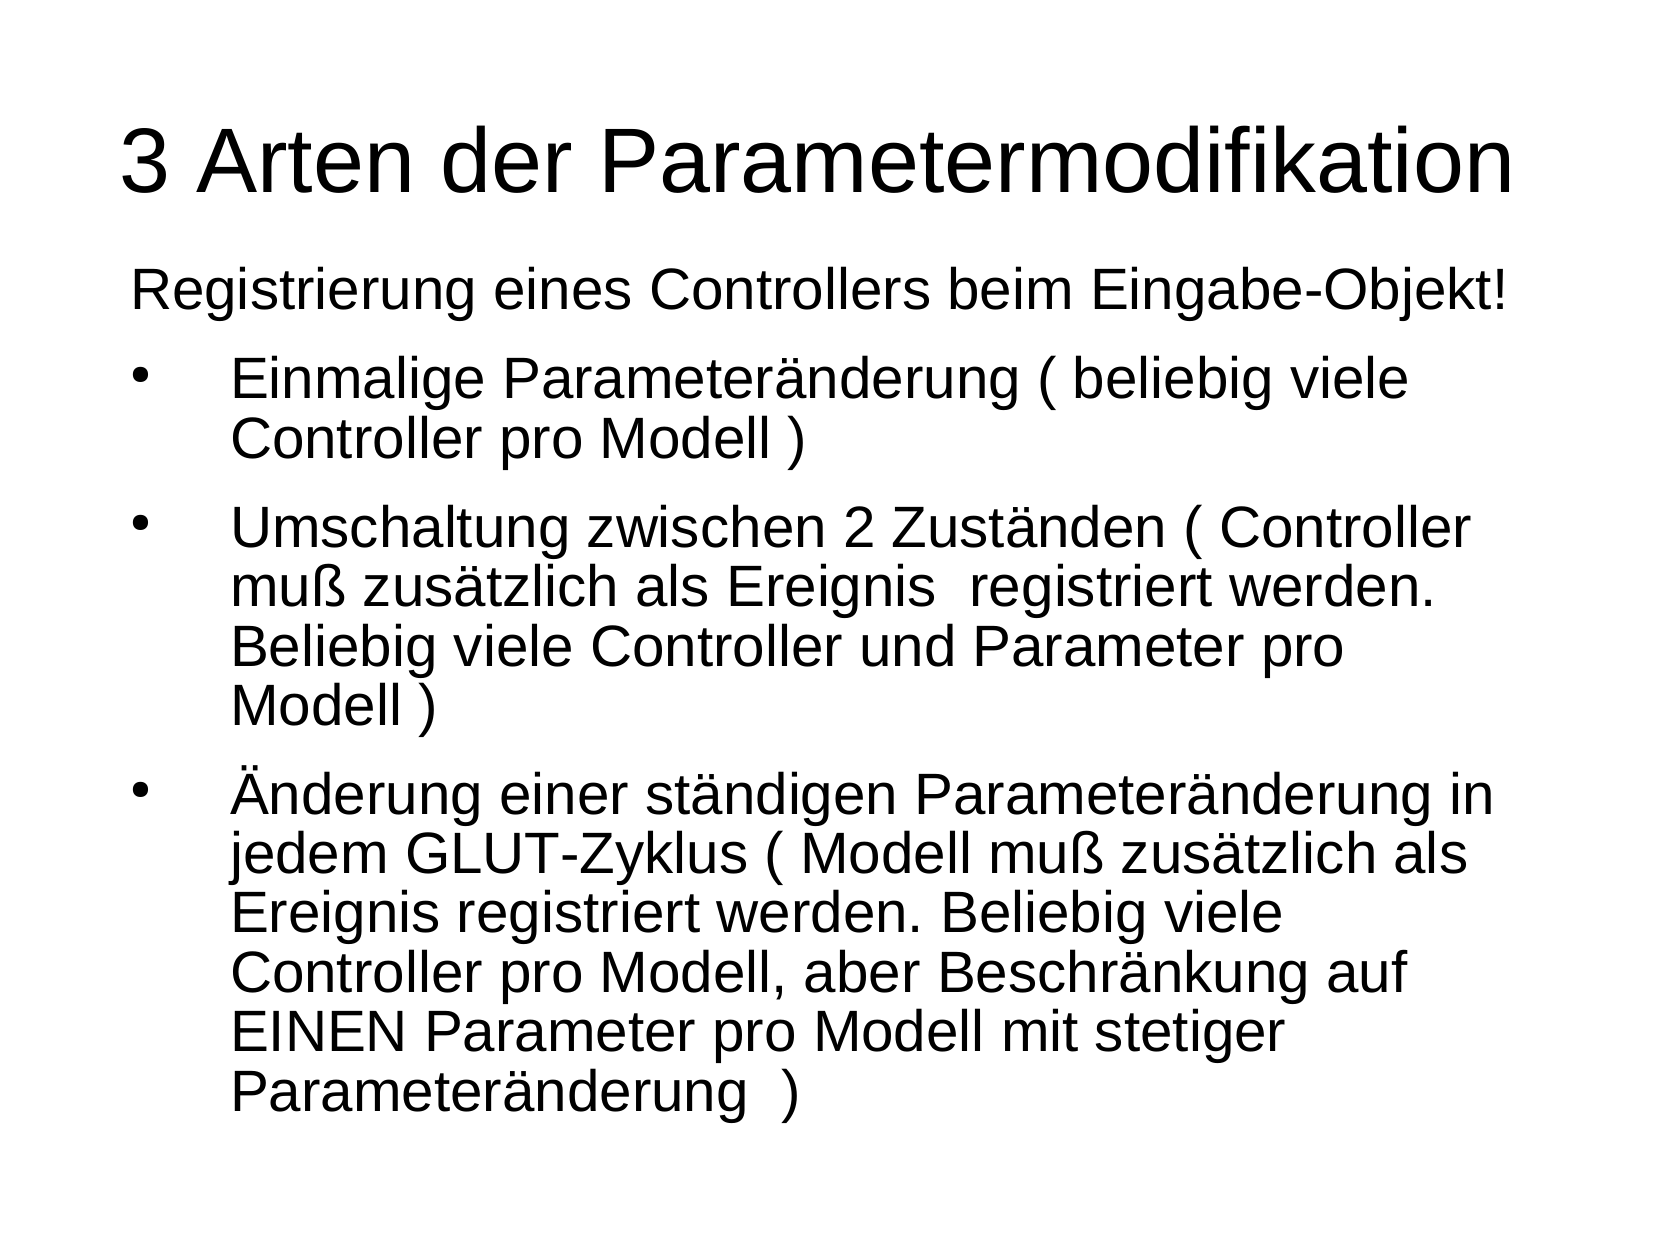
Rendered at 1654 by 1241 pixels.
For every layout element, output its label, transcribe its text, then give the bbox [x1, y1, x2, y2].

title 3 Arten der Parametermodifikation [112, 87, 1525, 235]
list Registrierung eines Controllers beim Eingabe-Objekt! Einmalige Parameteränderung ( beliebig viele Controller pro Modell ) Umschaltung zwischen 2 Zuständen ( Controller muß zusätzlich als Ereignis registriert werden. Beliebig viele Controller und Parameter pro Modell ) Änderung einer ständigen Parameteränderung in jedem GLUT-Zyklus ( Modell muß zusätzlich als Ereignis registriert werden. Beliebig viele Controller pro Modell, aber Beschränkung auf EINEN Parameter pro Modell mit stetiger Parameteränderung ) [112, 262, 1525, 1138]
